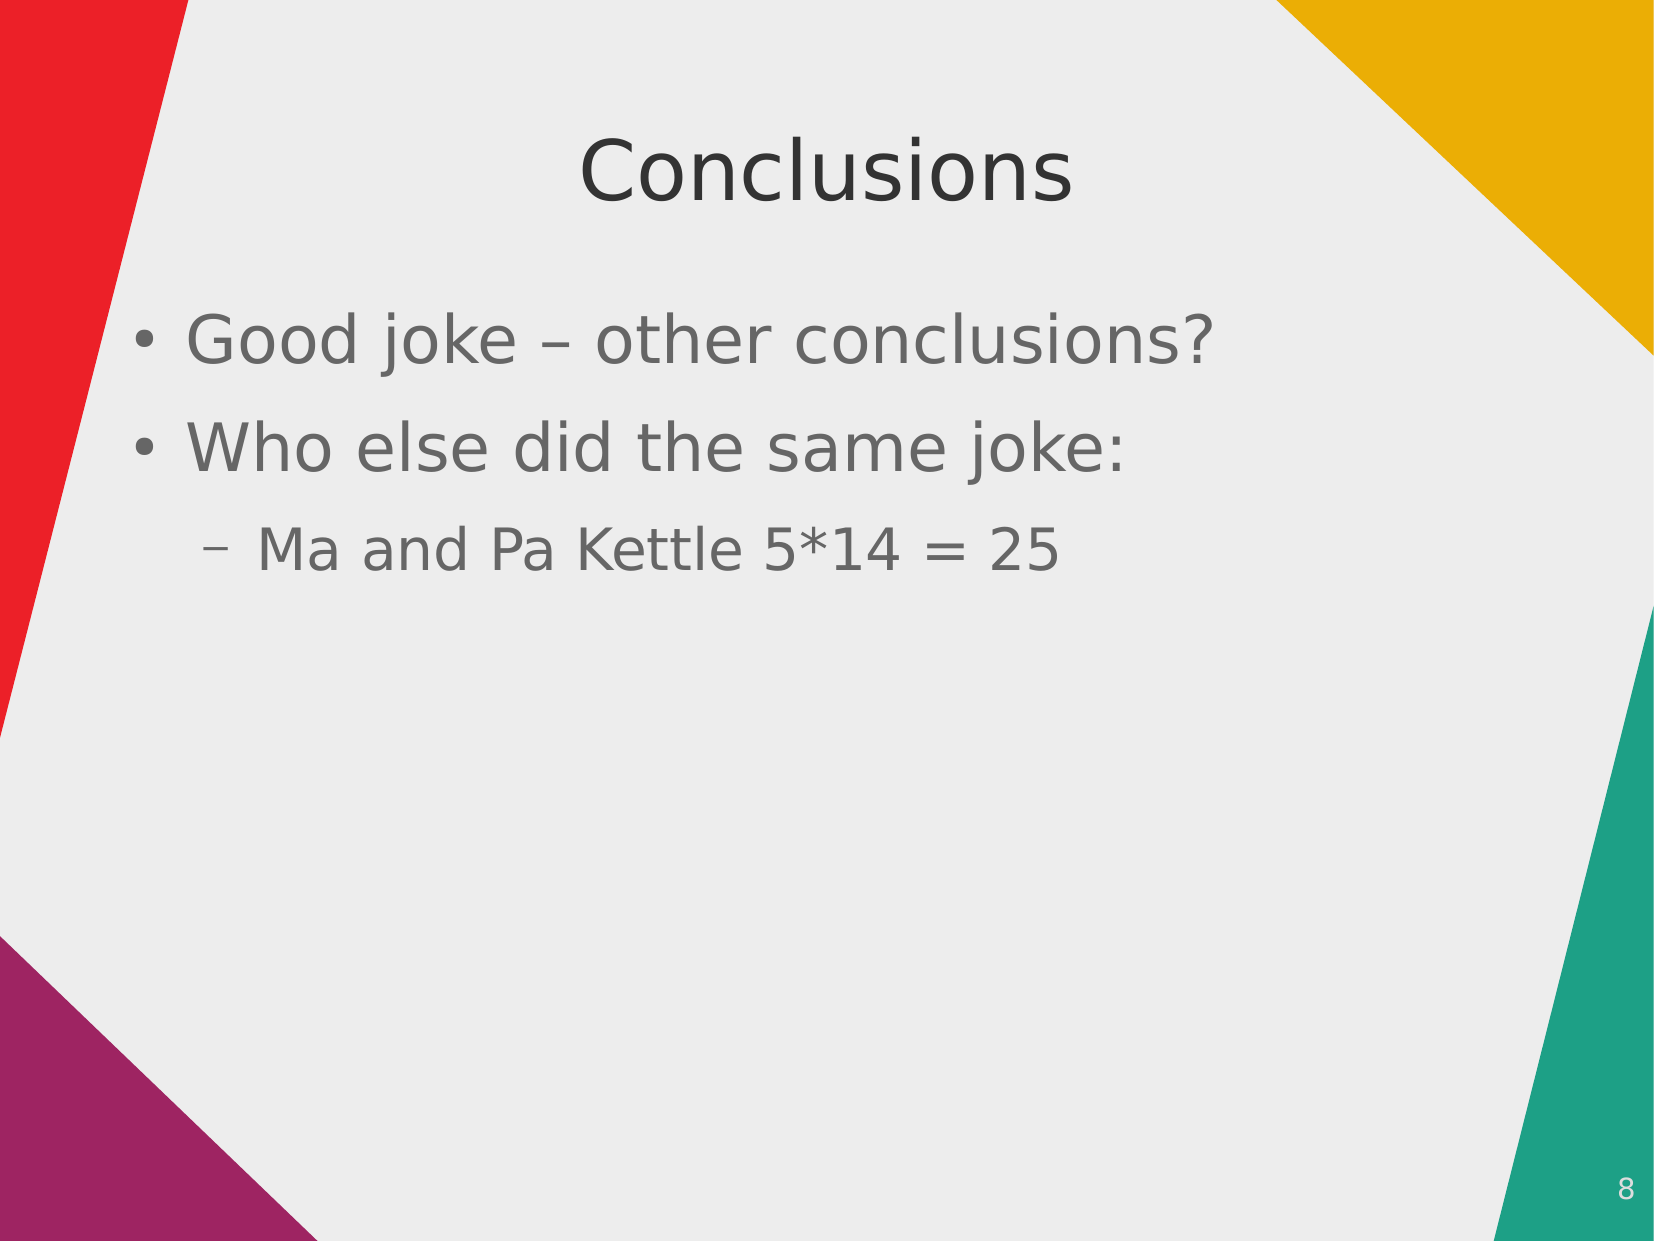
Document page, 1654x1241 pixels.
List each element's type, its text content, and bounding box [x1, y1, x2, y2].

list Good joke – other conclusions? Who else did the same joke: Ma and Pa Kettle 5*14 = 25 [114, 302, 1539, 1033]
title Conclusions [114, 73, 1539, 271]
